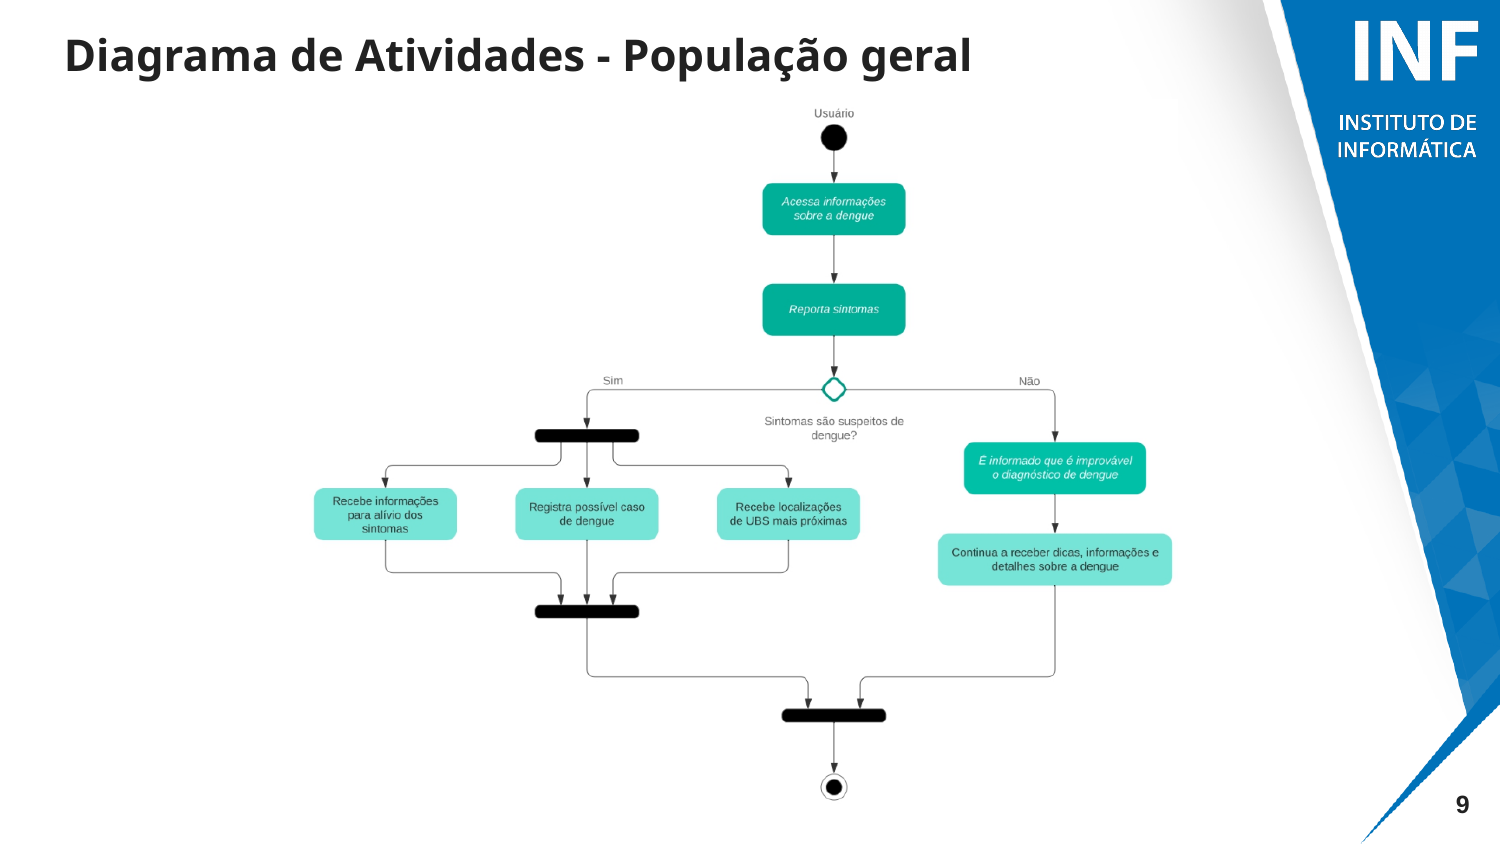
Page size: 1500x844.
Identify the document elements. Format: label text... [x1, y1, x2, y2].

picture [0, 0, 1500, 844]
title Diagrama de Atividades - População geral [48, 12, 1439, 89]
slide_number <number> [1394, 771, 1485, 837]
